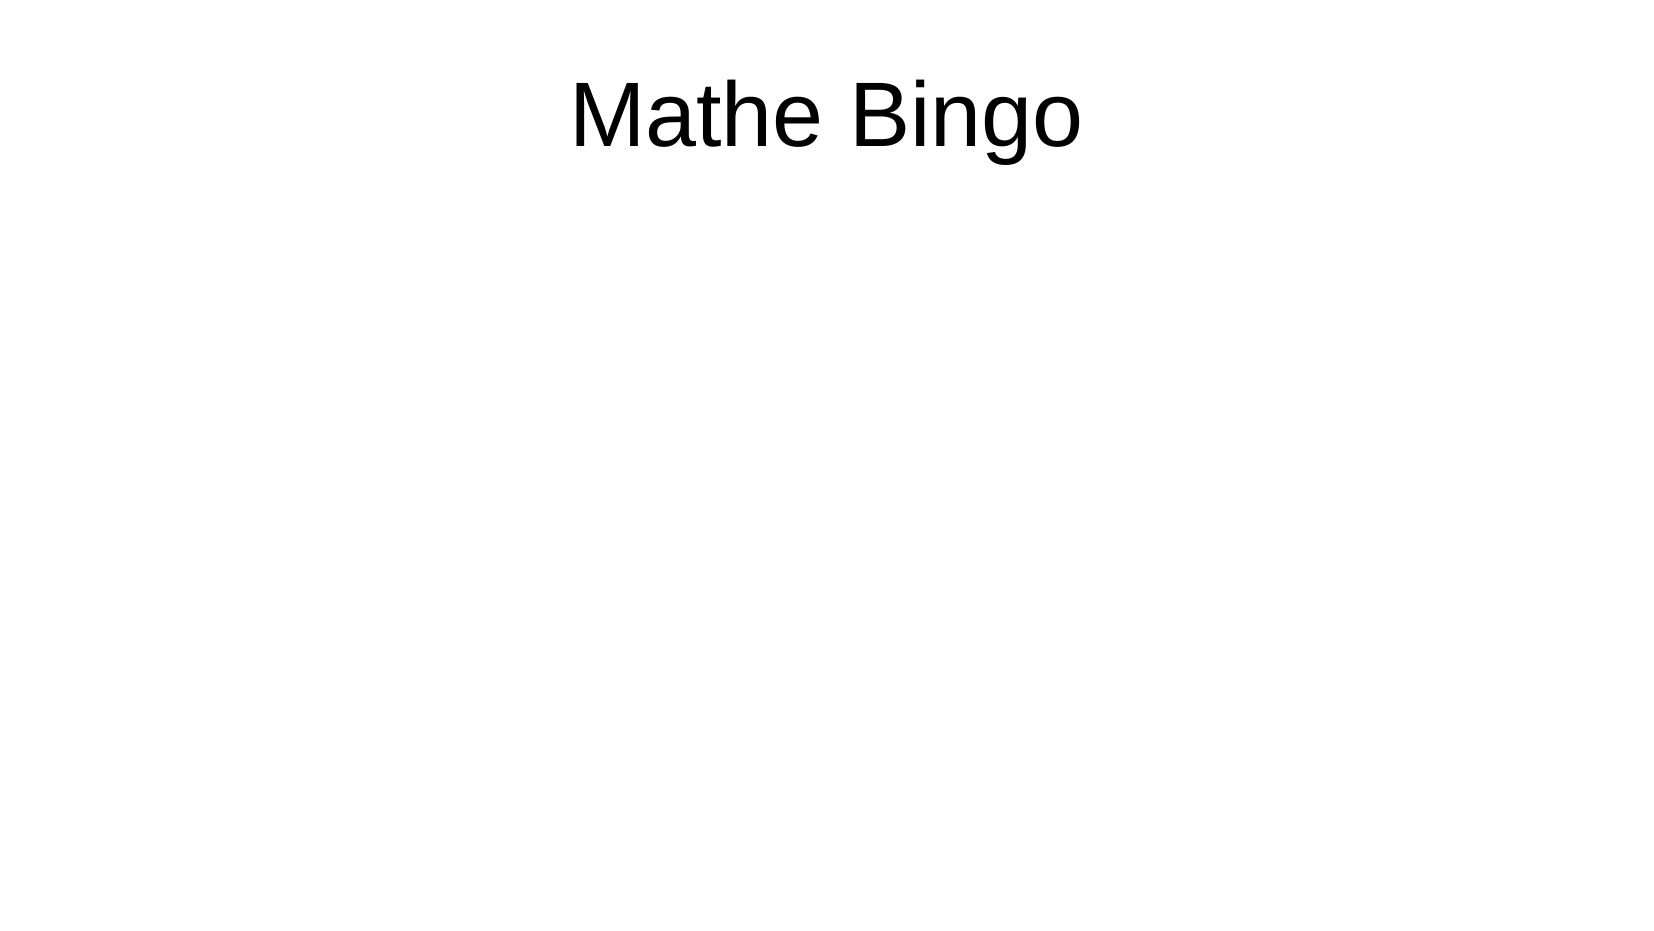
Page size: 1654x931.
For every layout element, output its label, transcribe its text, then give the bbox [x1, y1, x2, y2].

title Mathe Bingo [82, 37, 1571, 193]
